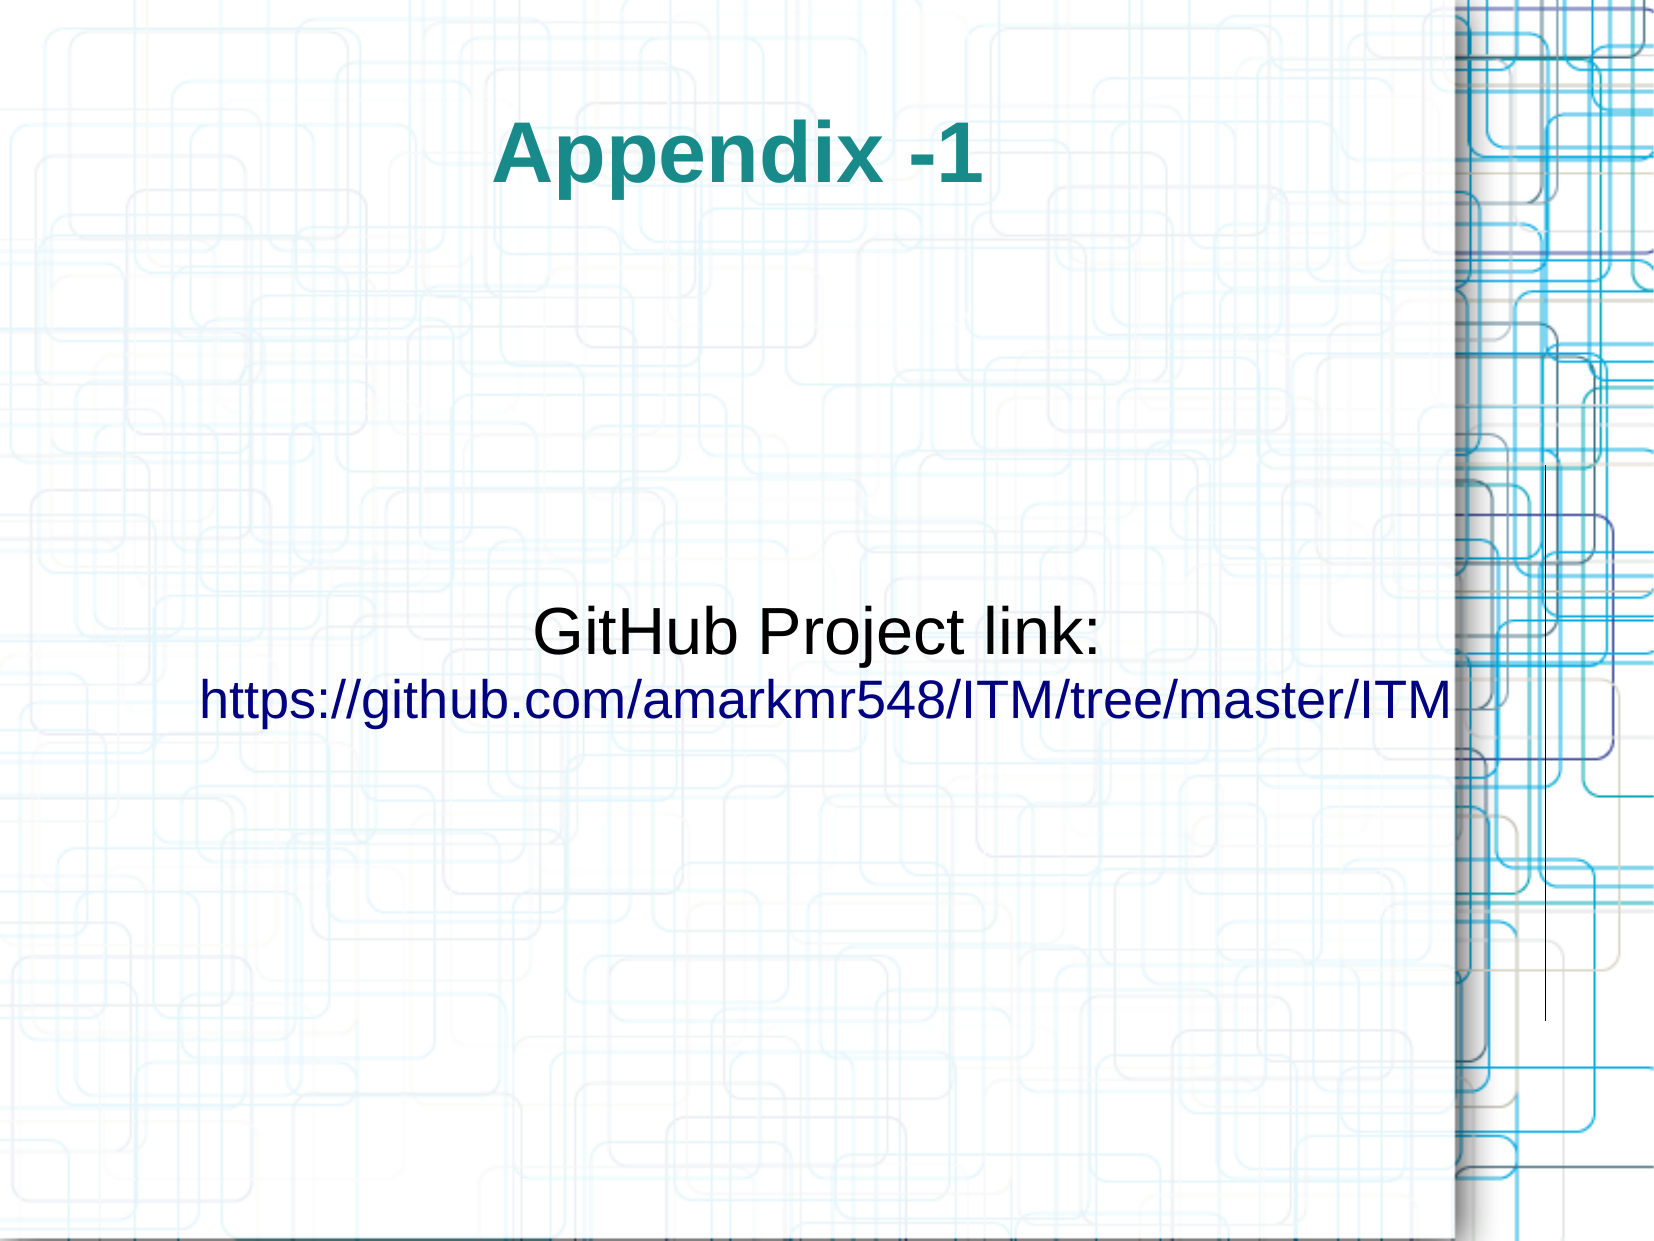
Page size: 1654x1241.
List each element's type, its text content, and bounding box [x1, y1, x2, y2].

subtitle GitHub Project link: https://github.com/amarkmr548/ITM/tree/master/ITM [82, 290, 1571, 1109]
title Appendix -1 [59, 49, 1418, 257]
picture [0, 0, 1654, 1241]
